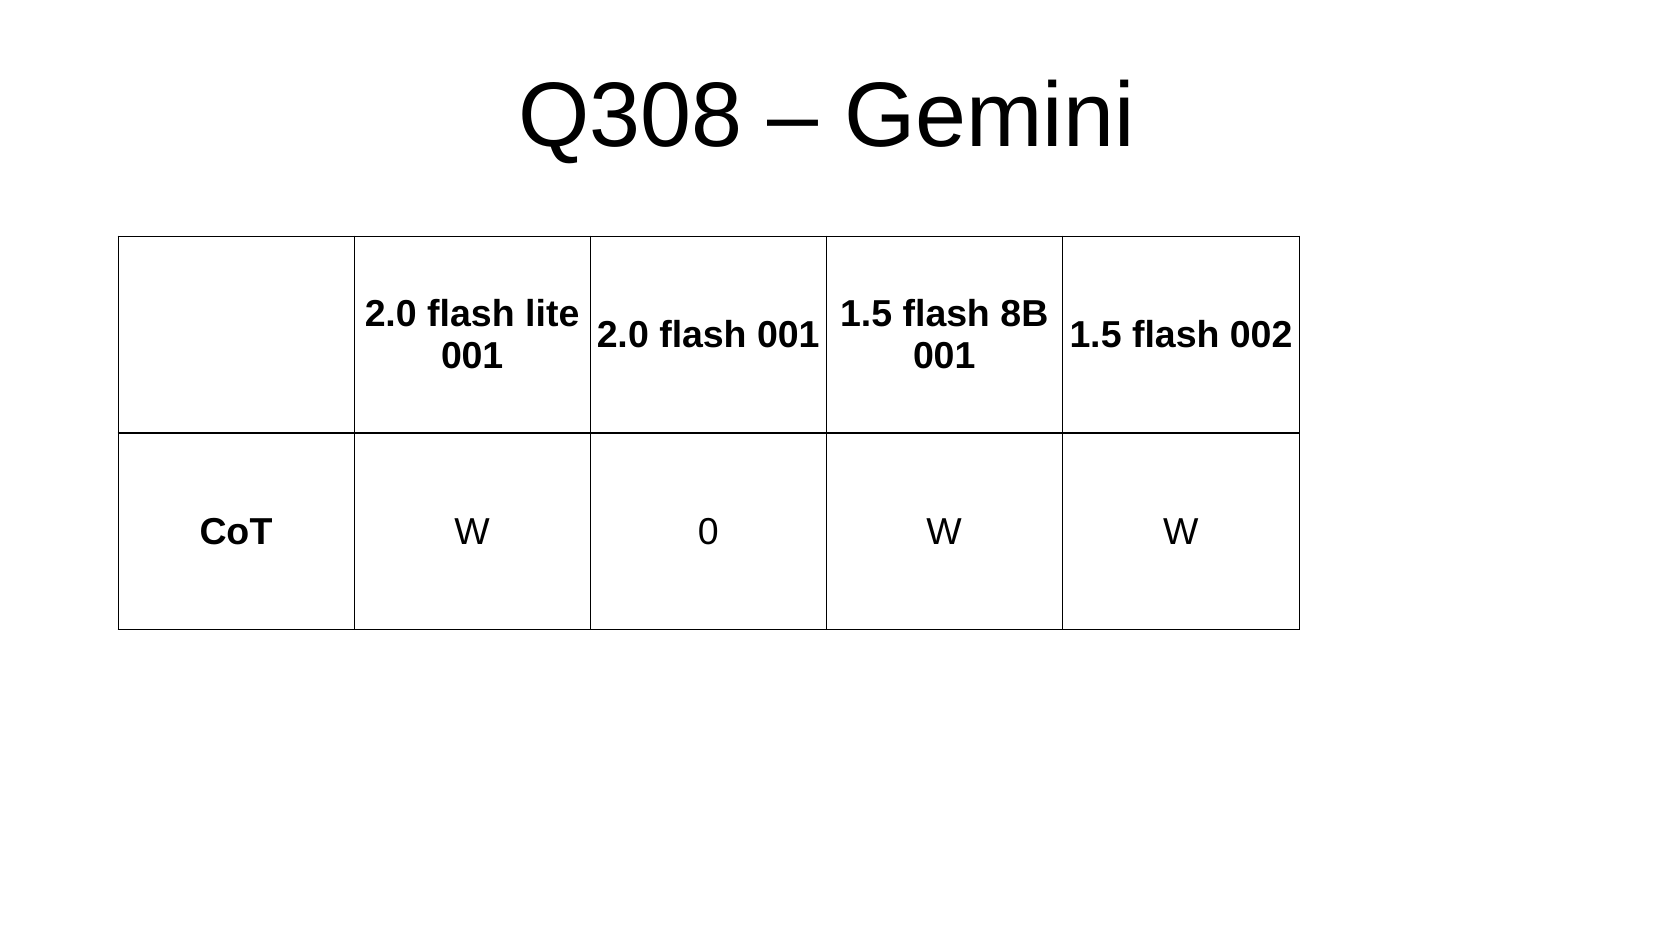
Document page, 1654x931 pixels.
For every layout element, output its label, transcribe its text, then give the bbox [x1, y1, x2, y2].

table_cell 0 [591, 434, 826, 629]
table_header [119, 237, 354, 432]
title Q308 – Gemini [82, 37, 1571, 193]
table_header 2.0 flash lite 001 [355, 237, 590, 432]
table_header 1.5 flash 8B 001 [827, 237, 1062, 432]
table_header 2.0 flash 001 [591, 237, 826, 432]
table_cell CoT [119, 434, 354, 629]
table_cell W [355, 434, 590, 629]
table_cell W [827, 434, 1062, 629]
table_header 1.5 flash 002 [1063, 237, 1299, 432]
table_cell W [1063, 434, 1299, 629]
